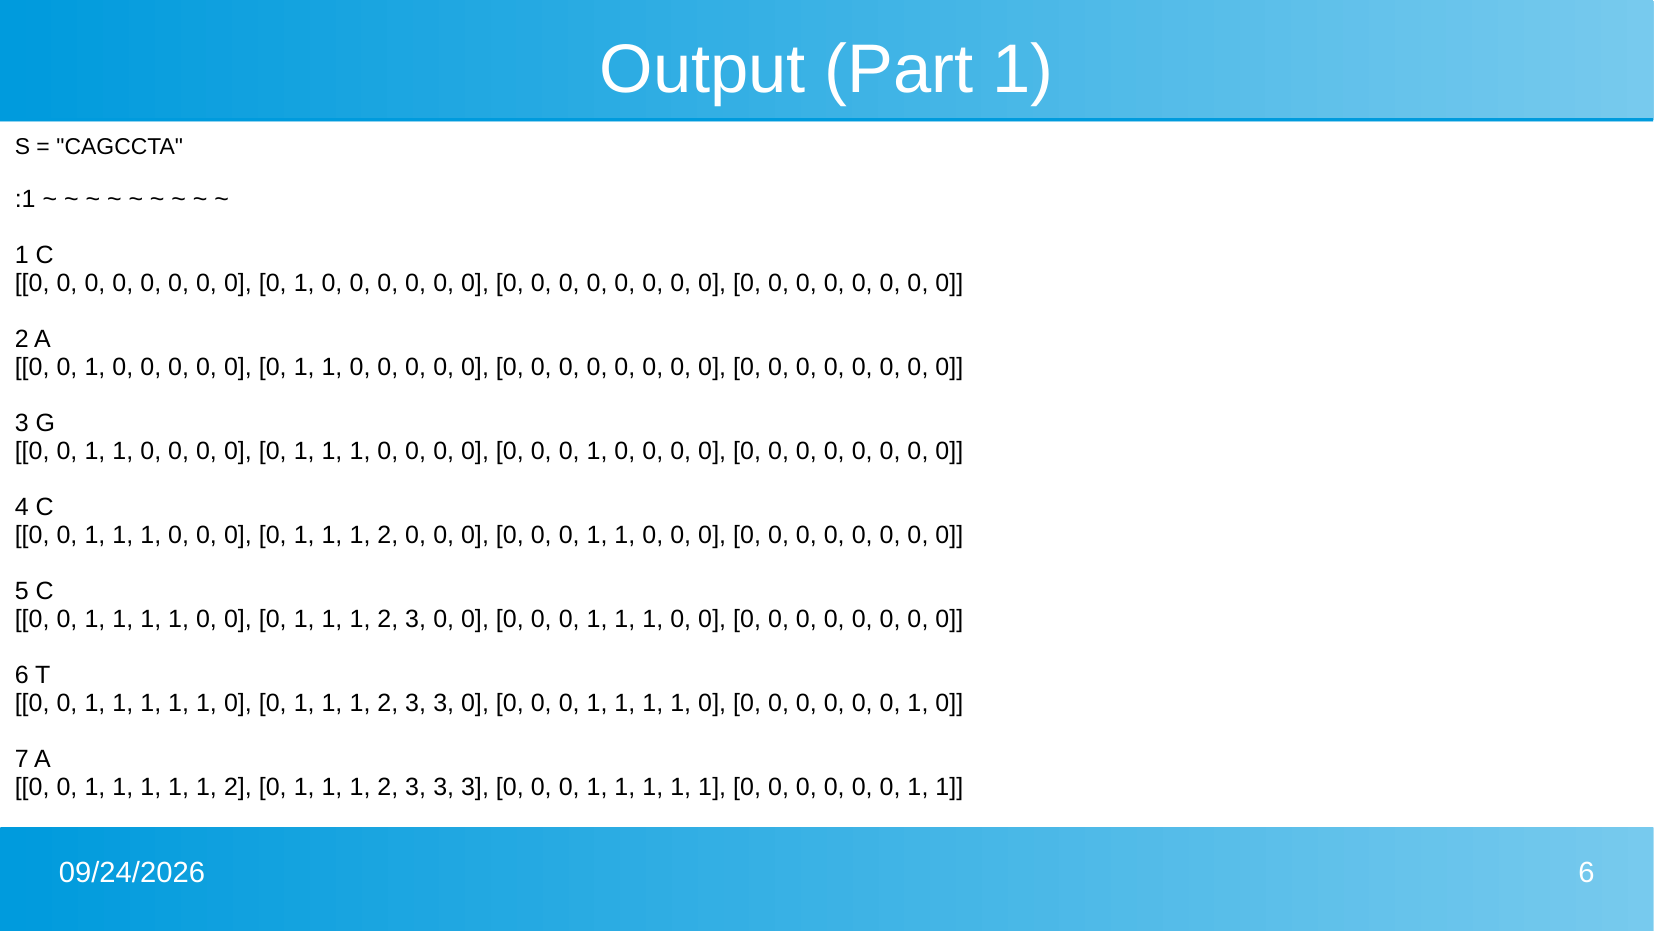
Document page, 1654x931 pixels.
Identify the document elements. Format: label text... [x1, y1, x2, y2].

text_box S = "CAGCCTA" :1 ~ ~ ~ ~ ~ ~ ~ ~ ~ 1 C [[0, 0, 0, 0, 0, 0, 0, 0], [0, 1, 0, 0, 0, 0, 0, 0], [0, 0, 0, 0, 0, 0, 0, 0], [0, 0, 0, 0, 0, 0, 0, 0]] 2 A [[0, 0, 1, 0, 0, 0, 0, 0], [0, 1, 1, 0, 0, 0, 0, 0], [0, 0, 0, 0, 0, 0, 0, 0], [0, 0, 0, 0, 0, 0, 0, 0]] 3 G [[0, 0, 1, 1, 0, 0, 0, 0], [0, 1, 1, 1, 0, 0, 0, 0], [0, 0, 0, 1, 0, 0, 0, 0], [0, 0, 0, 0, 0, 0, 0, 0]] 4 C [[0, 0, 1, 1, 1, 0, 0, 0], [0, 1, 1, 1, 2, 0, 0, 0], [0, 0, 0, 1, 1, 0, 0, 0], [0, 0, 0, 0, 0, 0, 0, 0]] 5 C [[0, 0, 1, 1, 1, 1, 0, 0], [0, 1, 1, 1, 2, 3, 0, 0], [0, 0, 0, 1, 1, 1, 0, 0], [0, 0, 0, 0, 0, 0, 0, 0]] 6 T [[0, 0, 1, 1, 1, 1, 1, 0], [0, 1, 1, 1, 2, 3, 3, 0], [0, 0, 0, 1, 1, 1, 1, 0], [0, 0, 0, 0, 0, 0, 1, 0]] 7 A [[0, 0, 1, 1, 1, 1, 1, 2], [0, 1, 1, 1, 2, 3, 3, 3], [0, 0, 0, 1, 1, 1, 1, 1], [0, 0, 0, 0, 0, 0, 1, 1]] [0, 126, 1654, 887]
title Output (Part 1) [59, 29, 1595, 108]
